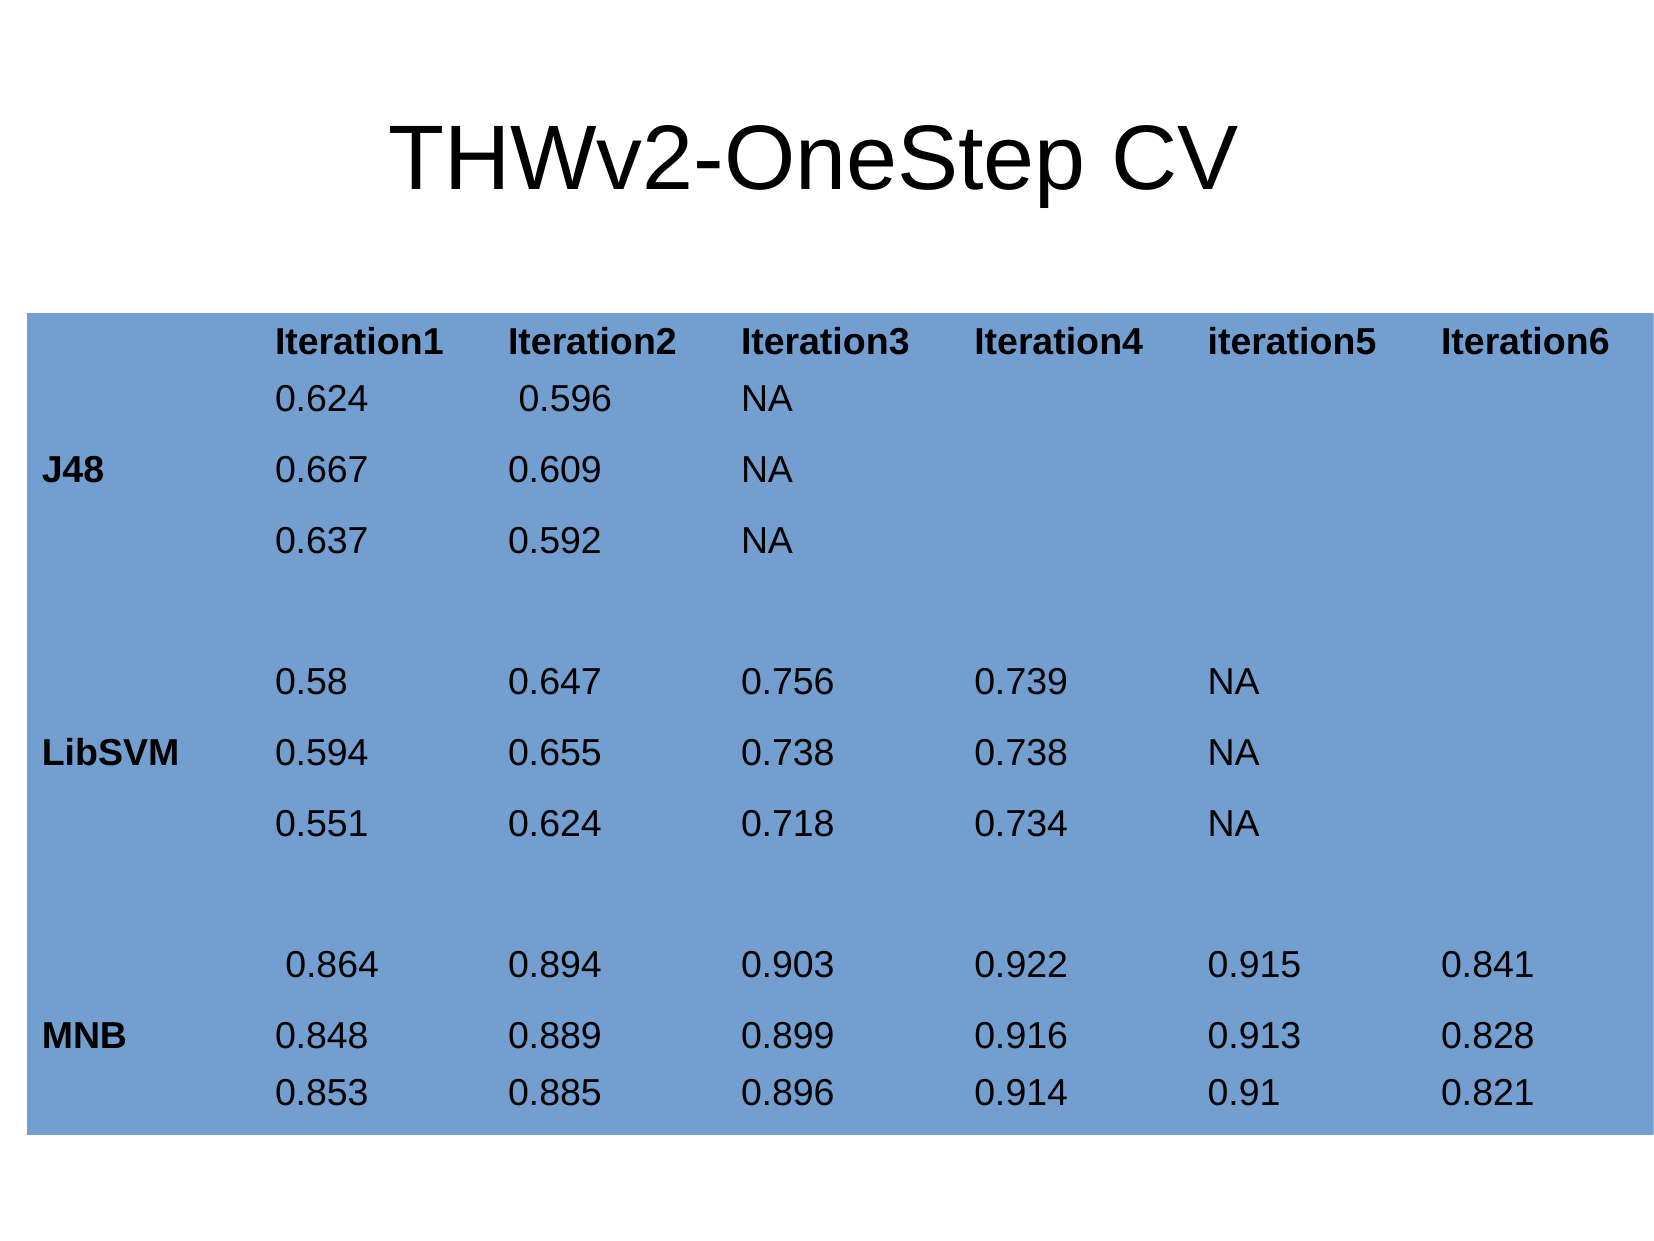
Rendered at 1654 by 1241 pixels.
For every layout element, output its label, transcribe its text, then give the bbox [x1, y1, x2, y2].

table_cell NA [1193, 653, 1426, 724]
table_cell 0.915 [1193, 936, 1426, 1007]
table_cell 0.756 [726, 653, 959, 724]
table_cell 0.624 [260, 370, 493, 441]
table_cell 0.738 [959, 724, 1193, 795]
table_cell 0.828 [1426, 1007, 1654, 1064]
table_cell 0.848 [260, 1007, 493, 1064]
table_header Iteration1 [260, 313, 493, 370]
table_header Iteration6 [1426, 313, 1654, 370]
table_cell [1193, 866, 1426, 936]
table_cell 0.594 [260, 724, 493, 795]
table_cell 0.592 [493, 512, 726, 582]
table_cell 0.91 [1193, 1064, 1426, 1135]
table_cell [1426, 724, 1654, 795]
table_cell 0.821 [1426, 1064, 1654, 1135]
table_cell 0.647 [493, 653, 726, 724]
table_cell 0.841 [1426, 936, 1654, 1007]
table_cell NA [726, 512, 959, 582]
table_cell [1193, 512, 1426, 582]
table_cell [27, 866, 260, 936]
table_cell [959, 370, 1193, 441]
table_cell 0.899 [726, 1007, 959, 1064]
table_cell [726, 582, 959, 653]
table_cell 0.718 [726, 795, 959, 866]
table_cell 0.58 [260, 653, 493, 724]
table_cell 0.596 [493, 370, 726, 441]
table_header [27, 313, 260, 370]
table_cell 0.864 [260, 936, 493, 1007]
table_cell [1193, 370, 1426, 441]
table_cell 0.889 [493, 1007, 726, 1064]
table_cell NA [726, 441, 959, 512]
table_header Iteration2 [493, 313, 726, 370]
table_cell 0.734 [959, 795, 1193, 866]
table_cell [27, 582, 260, 653]
table_cell [959, 441, 1193, 512]
table_cell 0.667 [260, 441, 493, 512]
table_header Iteration4 [959, 313, 1193, 370]
table_cell [27, 512, 260, 582]
table_cell LibSVM [27, 724, 260, 795]
table_cell [27, 370, 260, 441]
table_cell J48 [27, 441, 260, 512]
table_cell NA [726, 370, 959, 441]
table_header iteration5 [1193, 313, 1426, 370]
table_cell 0.903 [726, 936, 959, 1007]
table_cell MNB [27, 1007, 260, 1064]
table_cell 0.853 [260, 1064, 493, 1135]
table_cell 0.624 [493, 795, 726, 866]
table_cell [27, 936, 260, 1007]
table_cell 0.637 [260, 512, 493, 582]
table_cell [1426, 653, 1654, 724]
table_cell [493, 582, 726, 653]
table_cell [1193, 582, 1426, 653]
table_cell [27, 653, 260, 724]
table_cell [1426, 441, 1654, 512]
table_cell [260, 866, 493, 936]
table_cell NA [1193, 724, 1426, 795]
table_cell 0.922 [959, 936, 1193, 1007]
table_cell [1193, 441, 1426, 512]
table_cell NA [1193, 795, 1426, 866]
table_cell 0.896 [726, 1064, 959, 1135]
table_cell [1426, 370, 1654, 441]
table_cell [1426, 512, 1654, 582]
table_cell 0.916 [959, 1007, 1193, 1064]
table_cell [260, 582, 493, 653]
table_cell [27, 795, 260, 866]
table_cell [959, 866, 1193, 936]
table_cell 0.655 [493, 724, 726, 795]
table_cell 0.551 [260, 795, 493, 866]
table_cell [1426, 866, 1654, 936]
table_cell [1426, 795, 1654, 866]
table_cell 0.913 [1193, 1007, 1426, 1064]
table_cell [959, 582, 1193, 653]
table_cell 0.739 [959, 653, 1193, 724]
table_cell 0.609 [493, 441, 726, 512]
table_cell [726, 866, 959, 936]
table_cell 0.738 [726, 724, 959, 795]
table_header Iteration3 [726, 313, 959, 370]
table_cell 0.885 [493, 1064, 726, 1135]
table_cell [959, 512, 1193, 582]
table_cell [27, 1064, 260, 1135]
table_cell 0.894 [493, 936, 726, 1007]
table_cell 0.914 [959, 1064, 1193, 1135]
table_cell [1426, 582, 1654, 653]
text_box THWv2-OneStep CV [82, 49, 1571, 257]
table_cell [493, 866, 726, 936]
